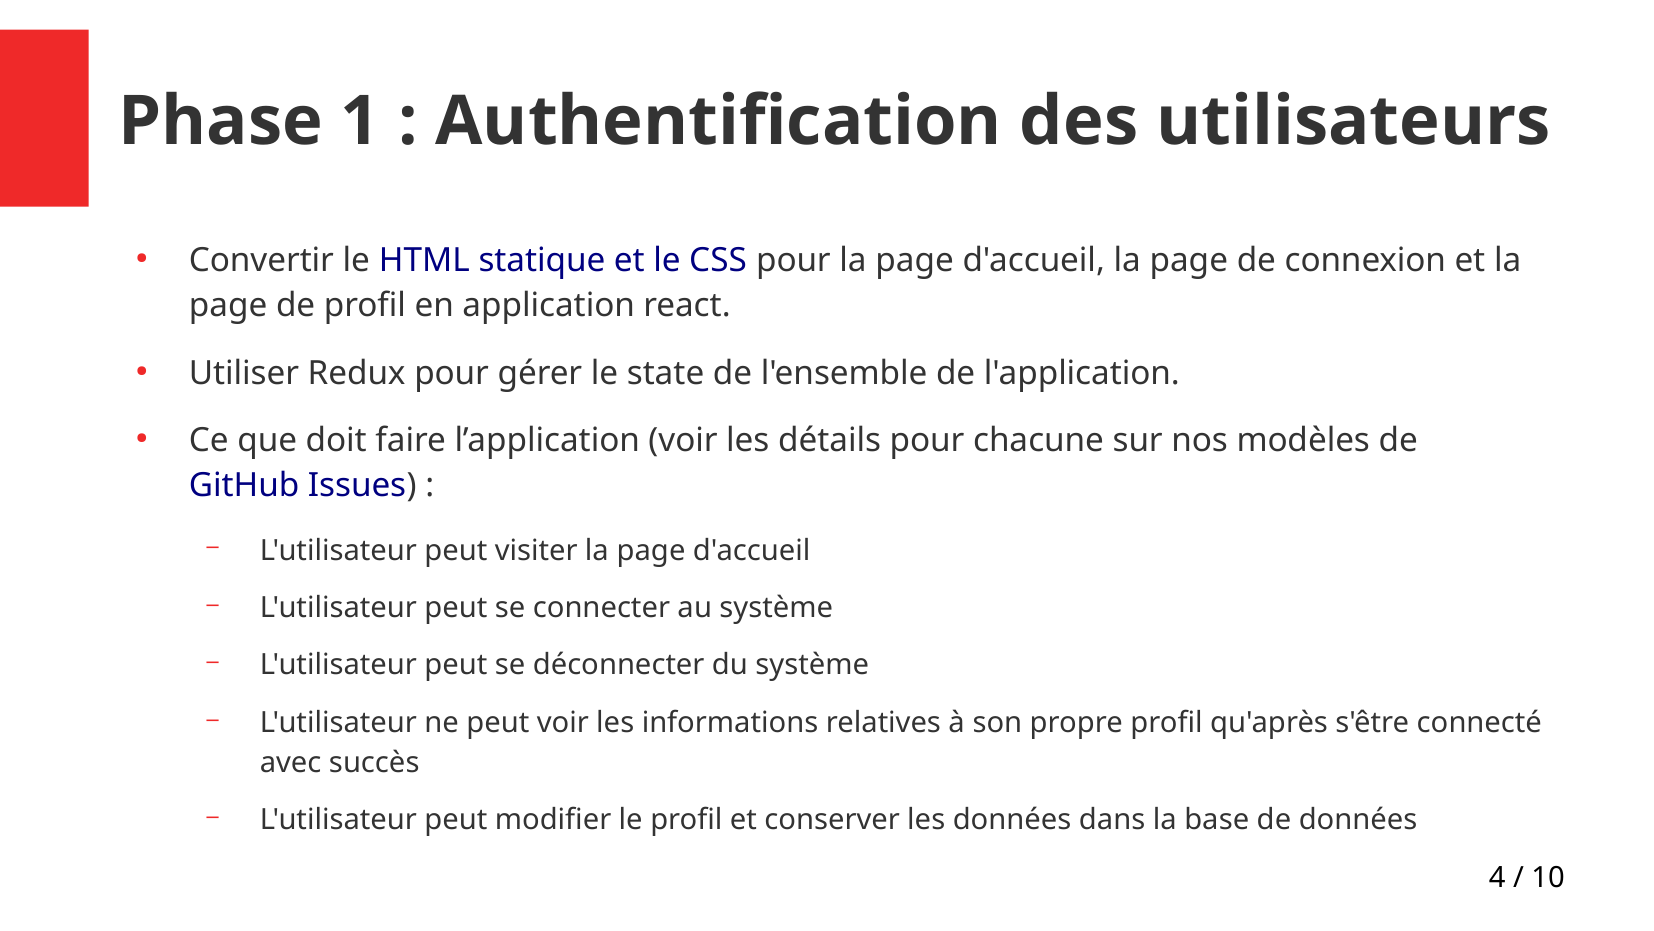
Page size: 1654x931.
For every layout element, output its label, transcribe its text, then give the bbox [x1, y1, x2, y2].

title Phase 1 : Authentification des utilisateurs [118, 29, 1595, 207]
list Convertir le HTML statique et le CSS pour la page d'accueil, la page de connexion et la page de profil en application react. Utiliser Redux pour gérer le state de l'ensemble de l'application. Ce que doit faire l’application (voir les détails pour chacune sur nos modèles de GitHub Issues) : L'utilisateur peut visiter la page d'accueil L'utilisateur peut se connecter au système L'utilisateur peut se déconnecter du système L'utilisateur ne peut voir les informations relatives à son propre profil qu'après s'être connecté avec succès L'utilisateur peut modifier le profil et conserver les données dans la base de données [118, 236, 1595, 798]
